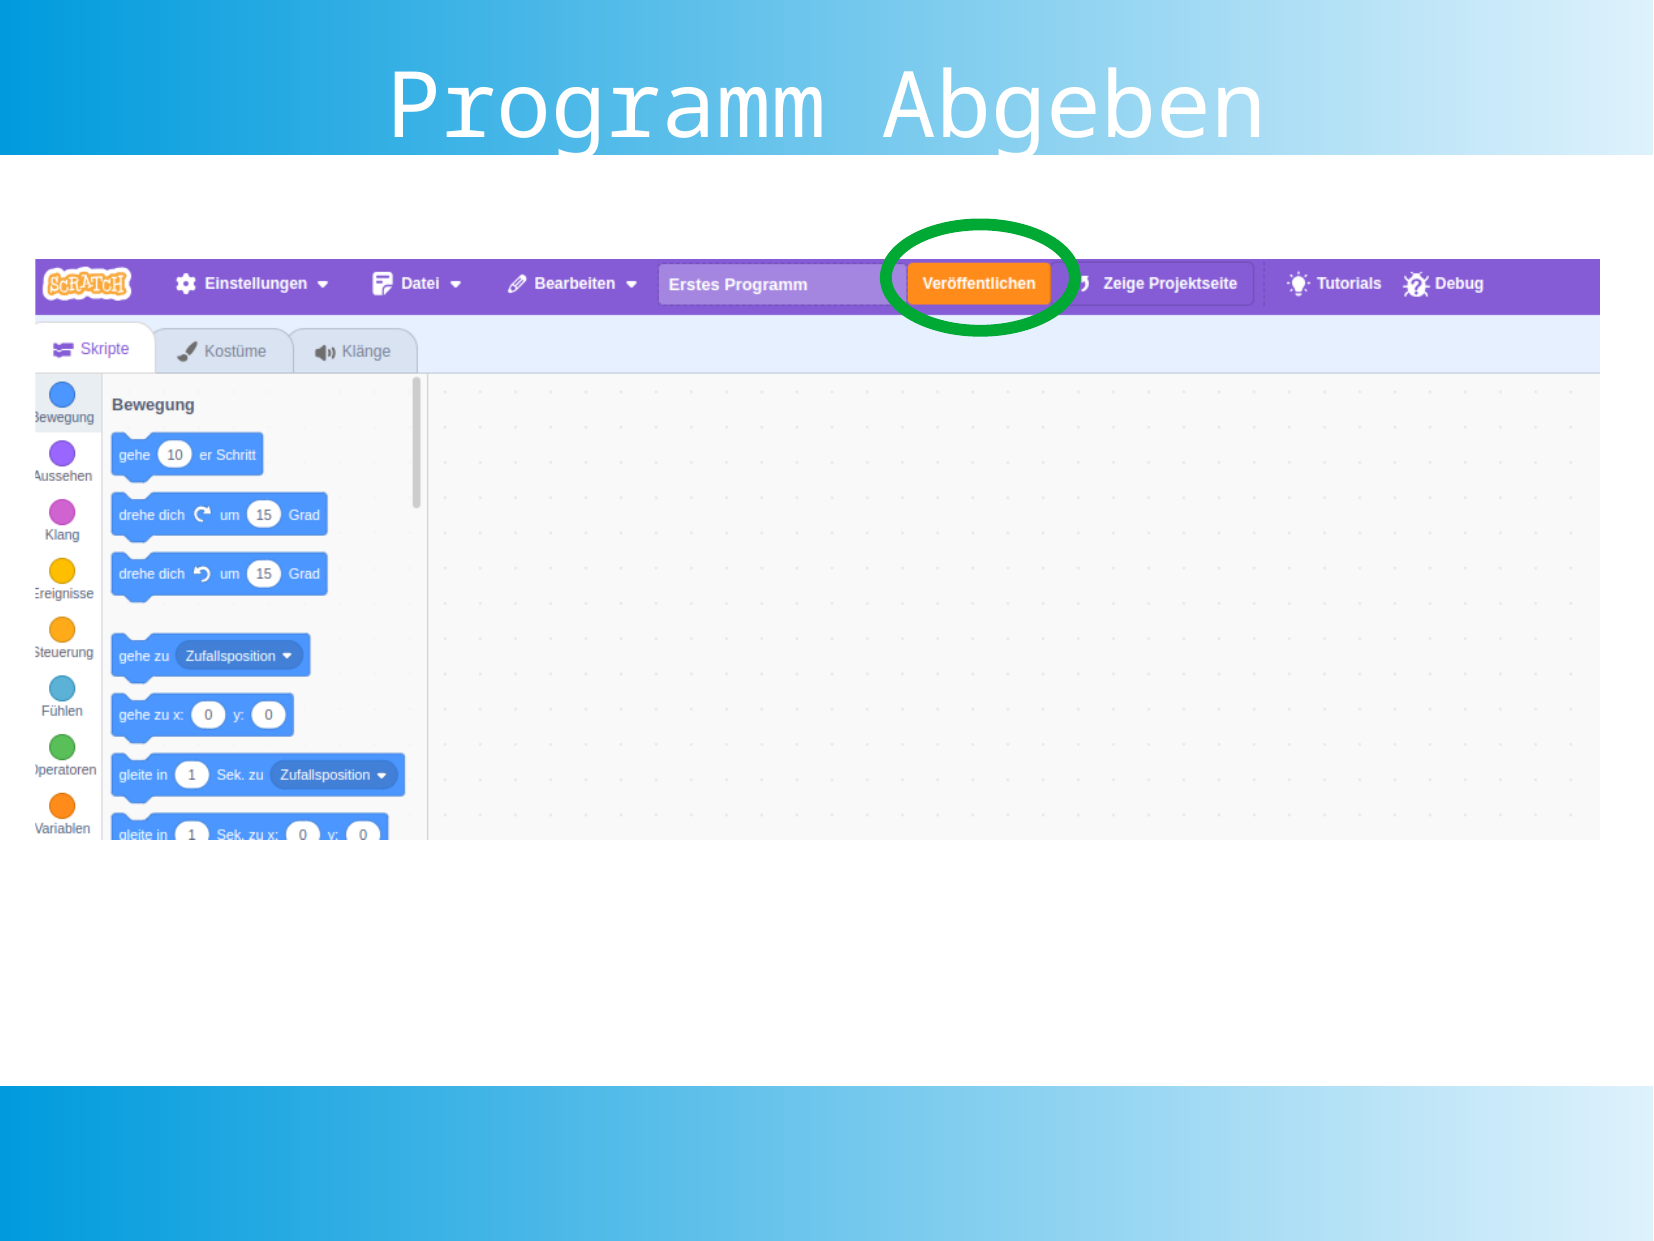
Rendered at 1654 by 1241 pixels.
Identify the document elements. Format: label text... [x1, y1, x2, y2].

picture [892, 259, 1068, 324]
picture [35, 259, 1600, 840]
title Programm Abgeben [82, 40, 1571, 163]
